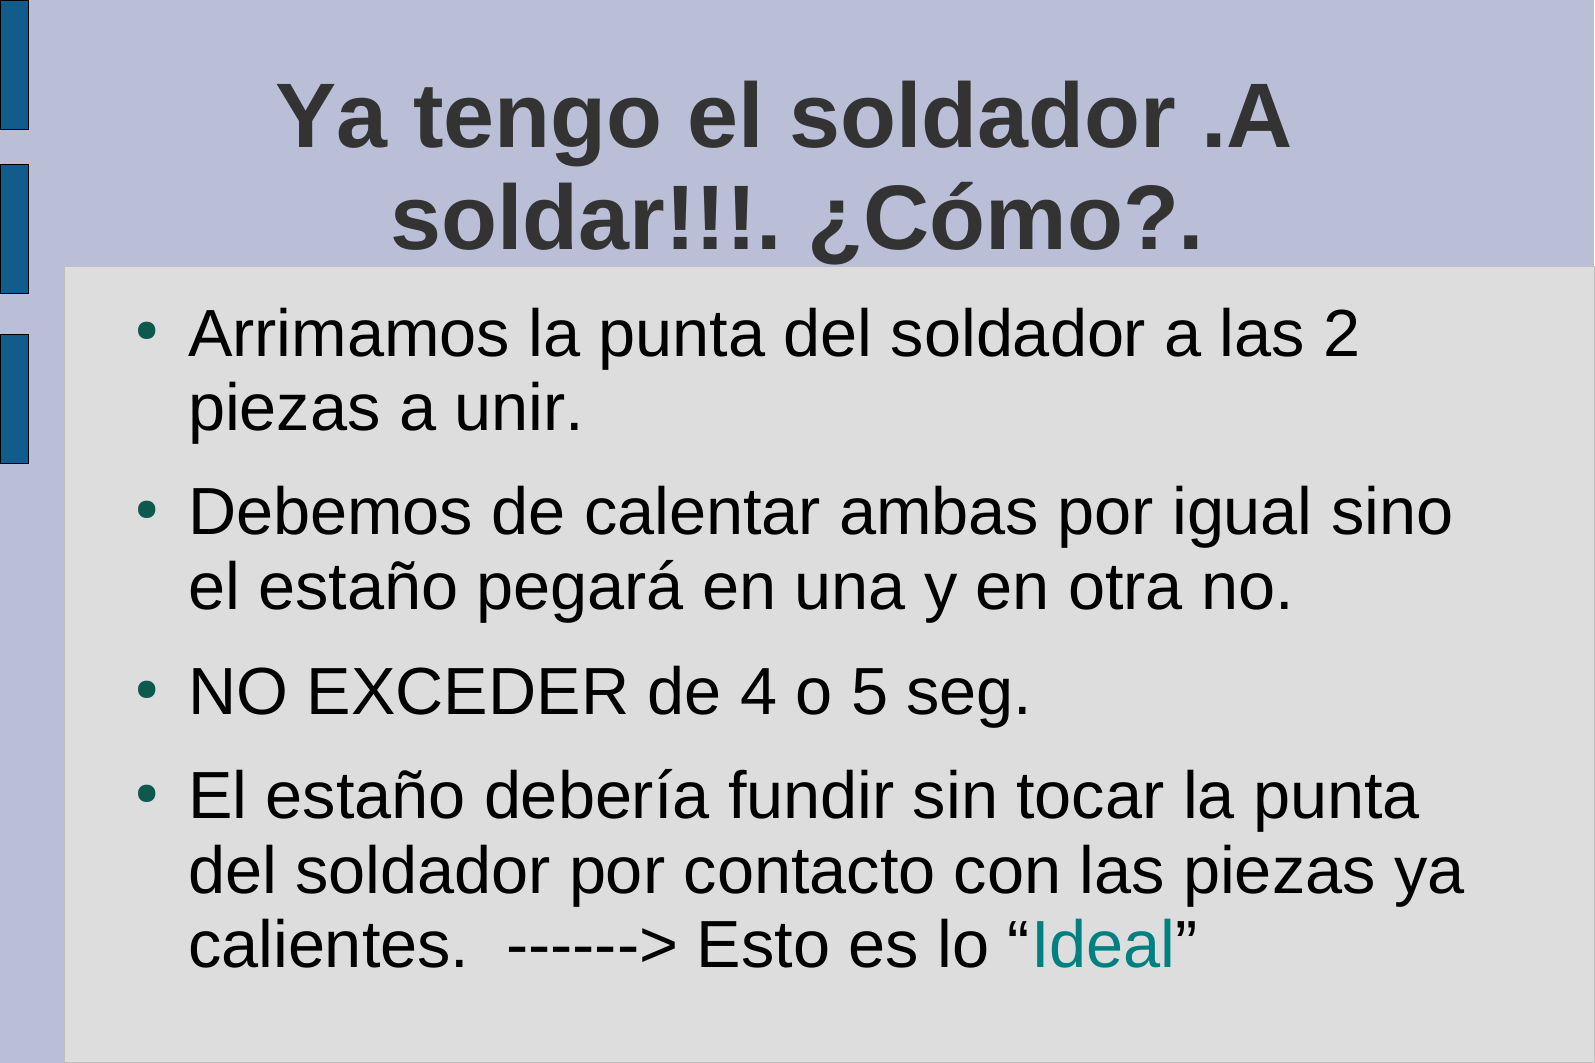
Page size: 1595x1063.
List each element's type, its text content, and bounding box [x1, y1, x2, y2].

title Ya tengo el soldador .A soldar!!!. ¿Cómo?. [117, 64, 1479, 270]
list Arrimamos la punta del soldador a las 2 piezas a unir. Debemos de calentar ambas por igual sino el estaño pegará en una y en otra no. NO EXCEDER de 4 o 5 seg. El estaño debería fundir sin tocar la punta del soldador por contacto con las piezas ya calientes. ------> Esto es lo “Ideal” [117, 295, 1479, 1063]
